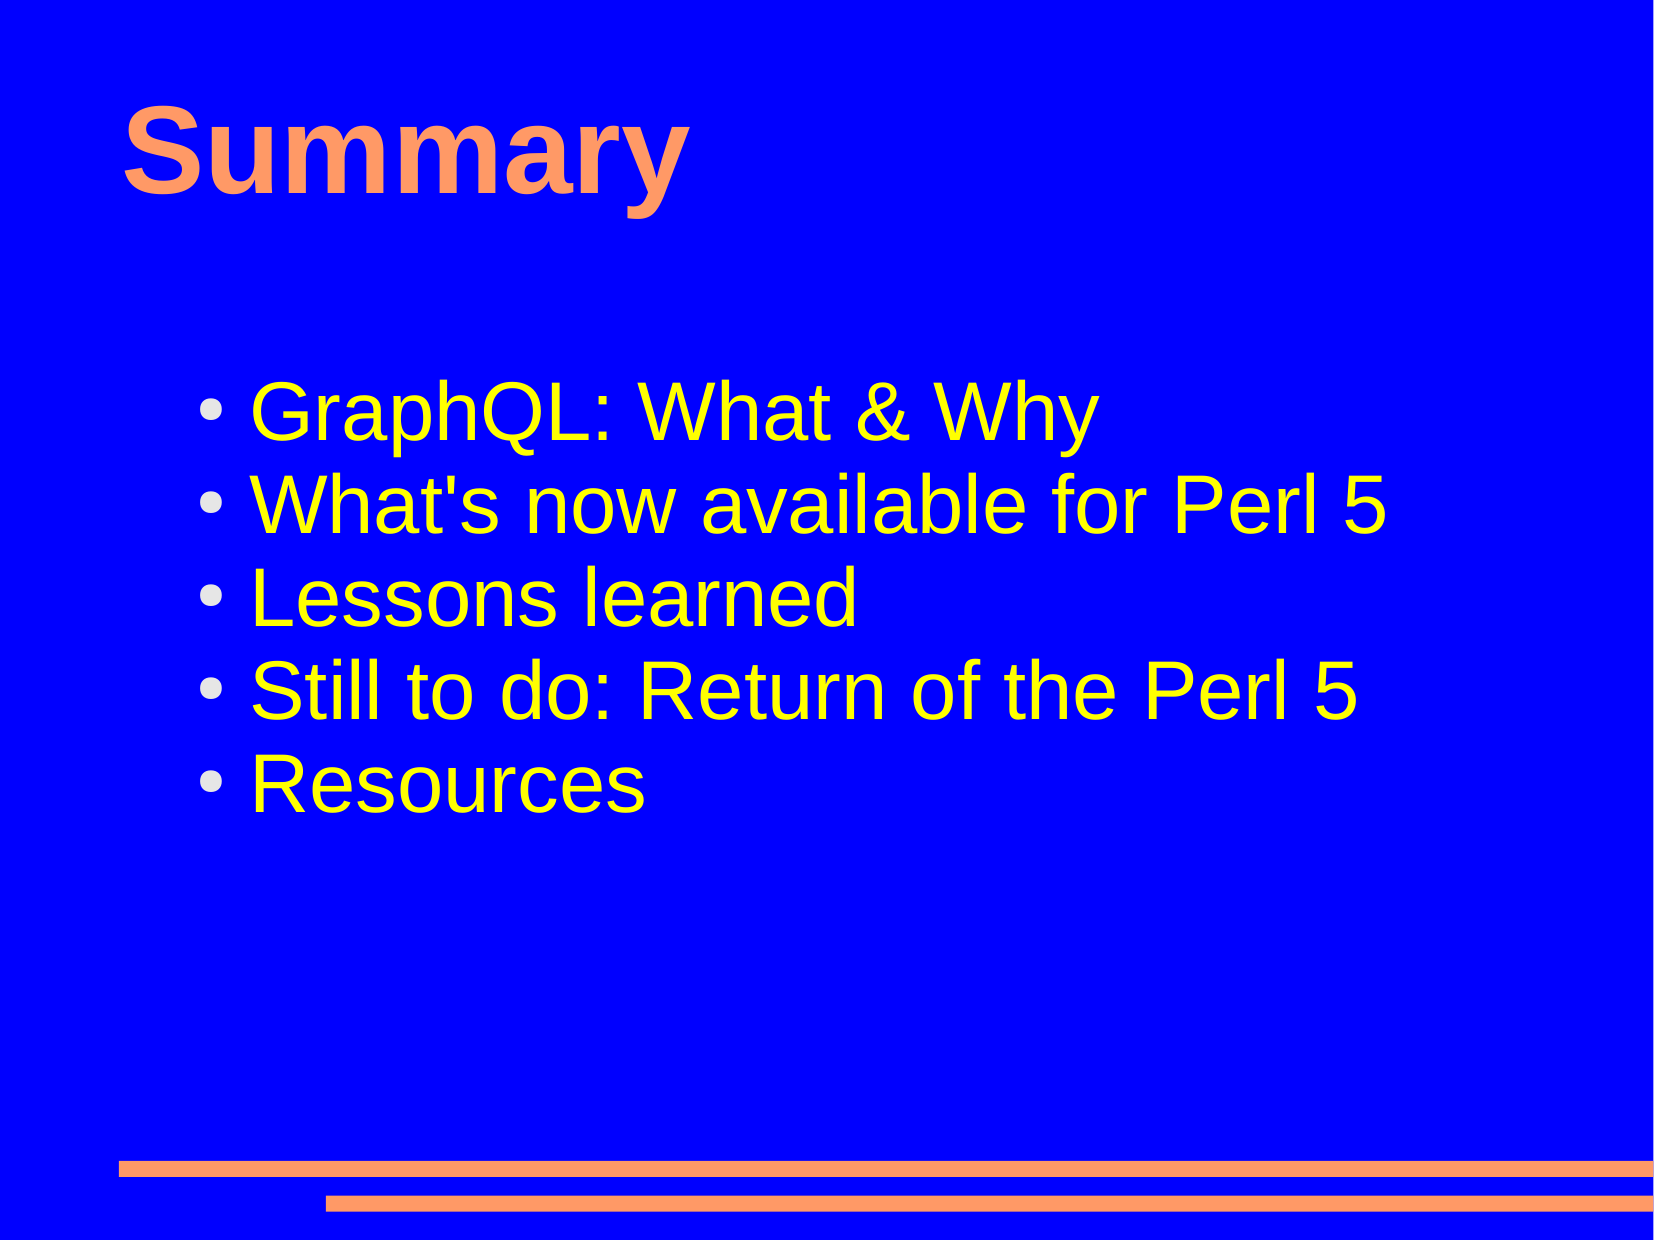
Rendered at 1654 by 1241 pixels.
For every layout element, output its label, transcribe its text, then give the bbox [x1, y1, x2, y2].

title Summary [121, 46, 1534, 254]
list GraphQL: What & Why What's now available for Perl 5 Lessons learned Still to do: Return of the Perl 5 Resources [178, 364, 1570, 1147]
